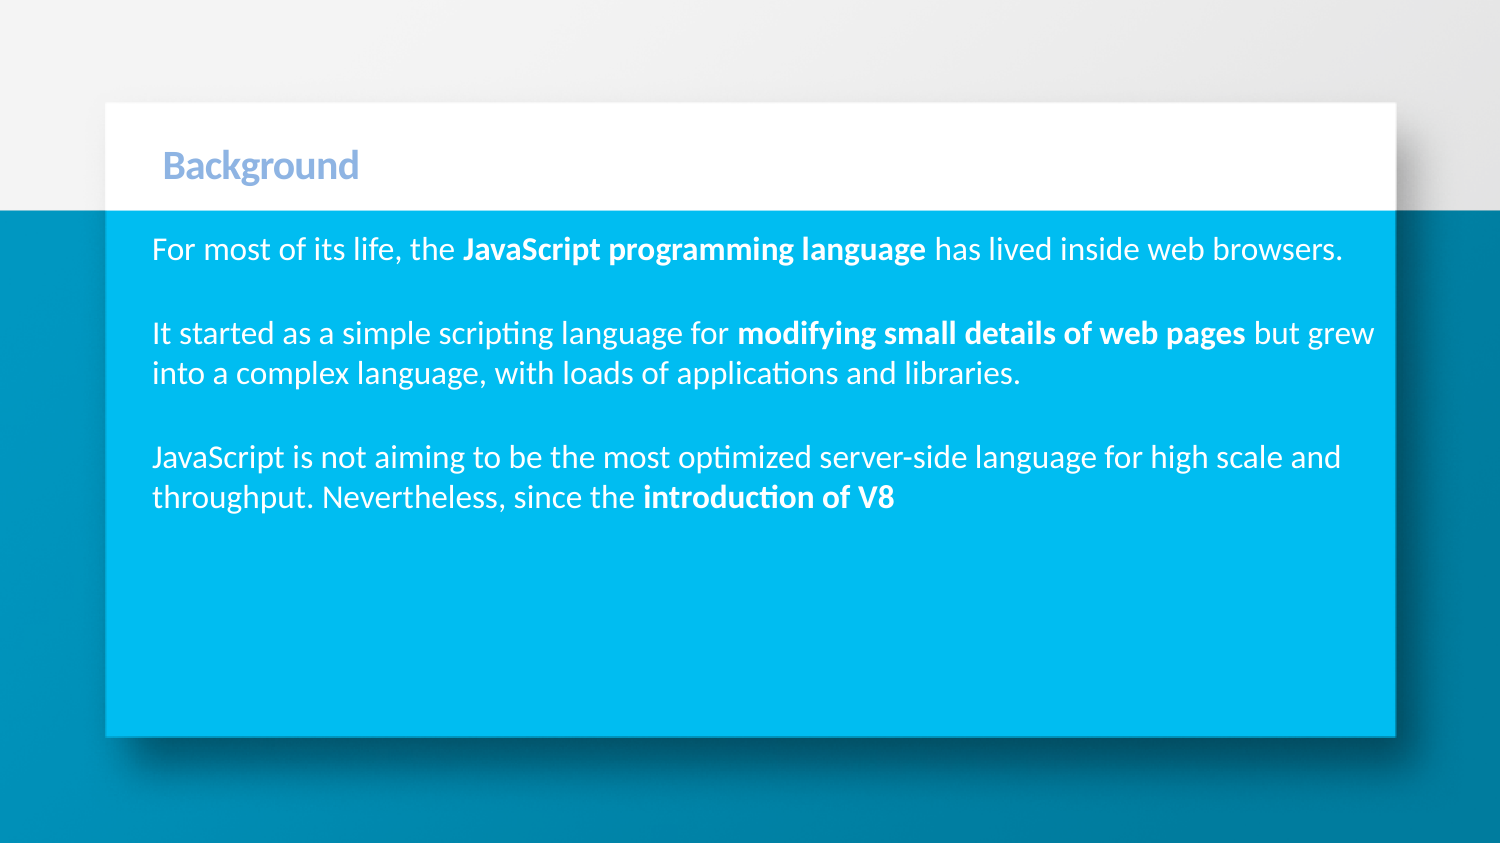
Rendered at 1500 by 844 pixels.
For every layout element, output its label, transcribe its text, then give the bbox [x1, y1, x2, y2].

title Background [160, 135, 676, 224]
text_box For most of its life, the JavaScript programming language has lived inside web browsers. It started as a simple scripting language for modifying small details of web pages but grew into a complex language, with loads of applications and libraries. JavaScript is not aiming to be the most optimized server-side language for high scale and throughput. Nevertheless, since the introduction of V8 [150, 224, 1411, 557]
text_box [0, 0, 1500, 843]
